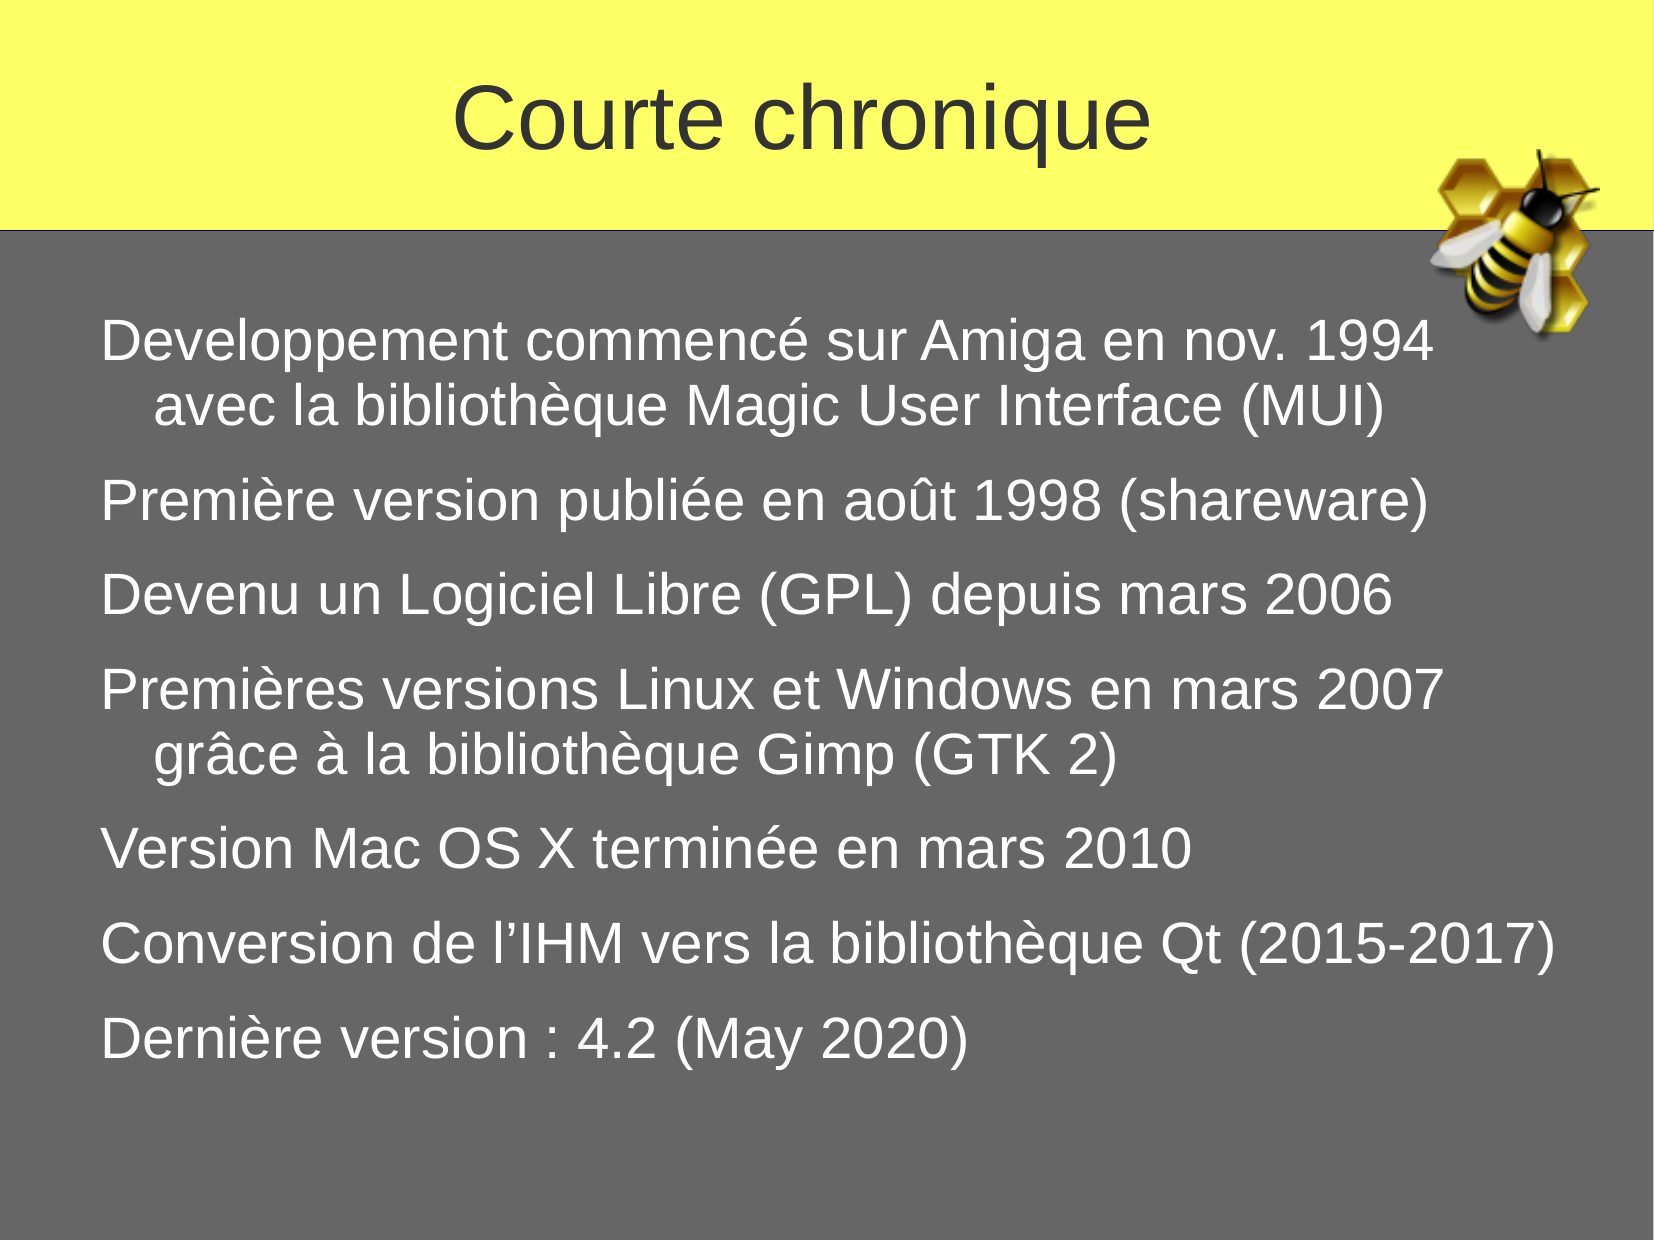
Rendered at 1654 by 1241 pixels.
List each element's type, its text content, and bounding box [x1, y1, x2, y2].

list Developpement commencé sur Amiga en nov. 1994 avec la bibliothèque Magic User Interface (MUI) Première version publiée en août 1998 (shareware) Devenu un Logiciel Libre (GPL) depuis mars 2006 Premières versions Linux et Windows en mars 2007 grâce à la bibliothèque Gimp (GTK 2) Version Mac OS X terminée en mars 2010 Conversion de l’IHM vers la bibliothèque Qt (2015-2017) Dernière version : 4.2 (May 2020) [82, 307, 1571, 1235]
title Courte chronique [59, 21, 1548, 214]
picture [1430, 149, 1600, 342]
